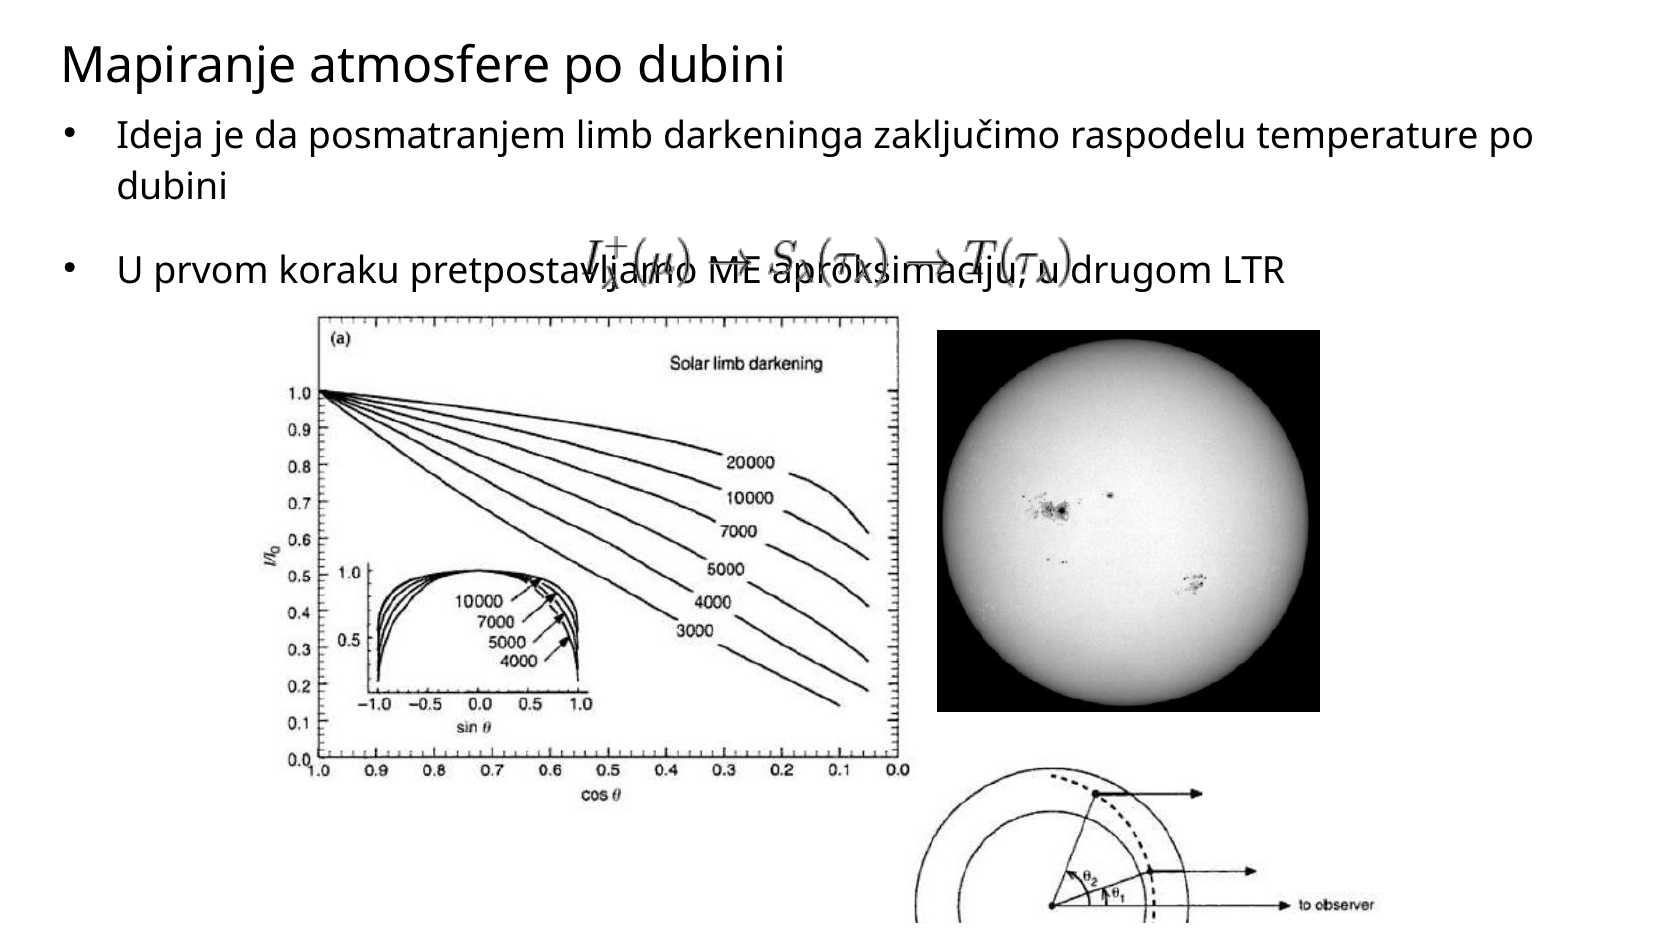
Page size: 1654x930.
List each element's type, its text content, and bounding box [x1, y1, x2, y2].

title Mapiranje atmosfere po dubini [59, 13, 1648, 113]
picture [256, 301, 1388, 923]
picture [582, 236, 1071, 289]
list Ideja je da posmatranjem limb darkeninga zaključimo raspodelu temperature po dubini U prvom koraku pretpostavljamo ME aproksimaciju, u drugom LTR [45, 108, 1635, 838]
